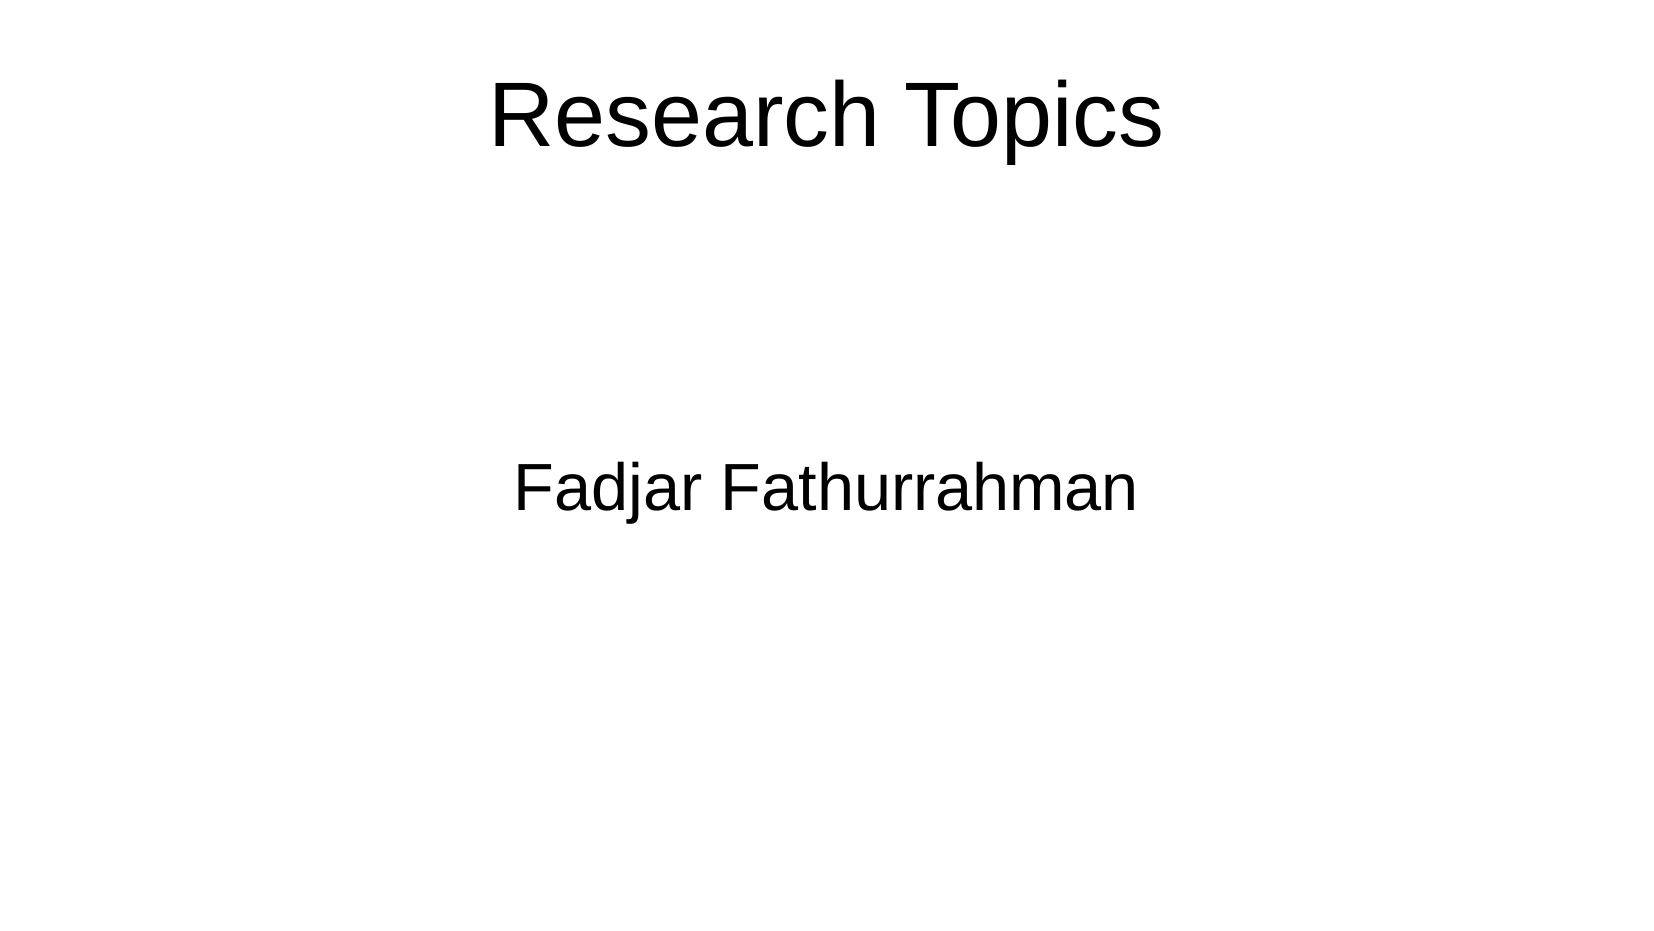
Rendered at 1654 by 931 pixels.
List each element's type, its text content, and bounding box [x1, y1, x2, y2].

title Research Topics [82, 37, 1571, 193]
subtitle Fadjar Fathurrahman [82, 217, 1571, 758]
